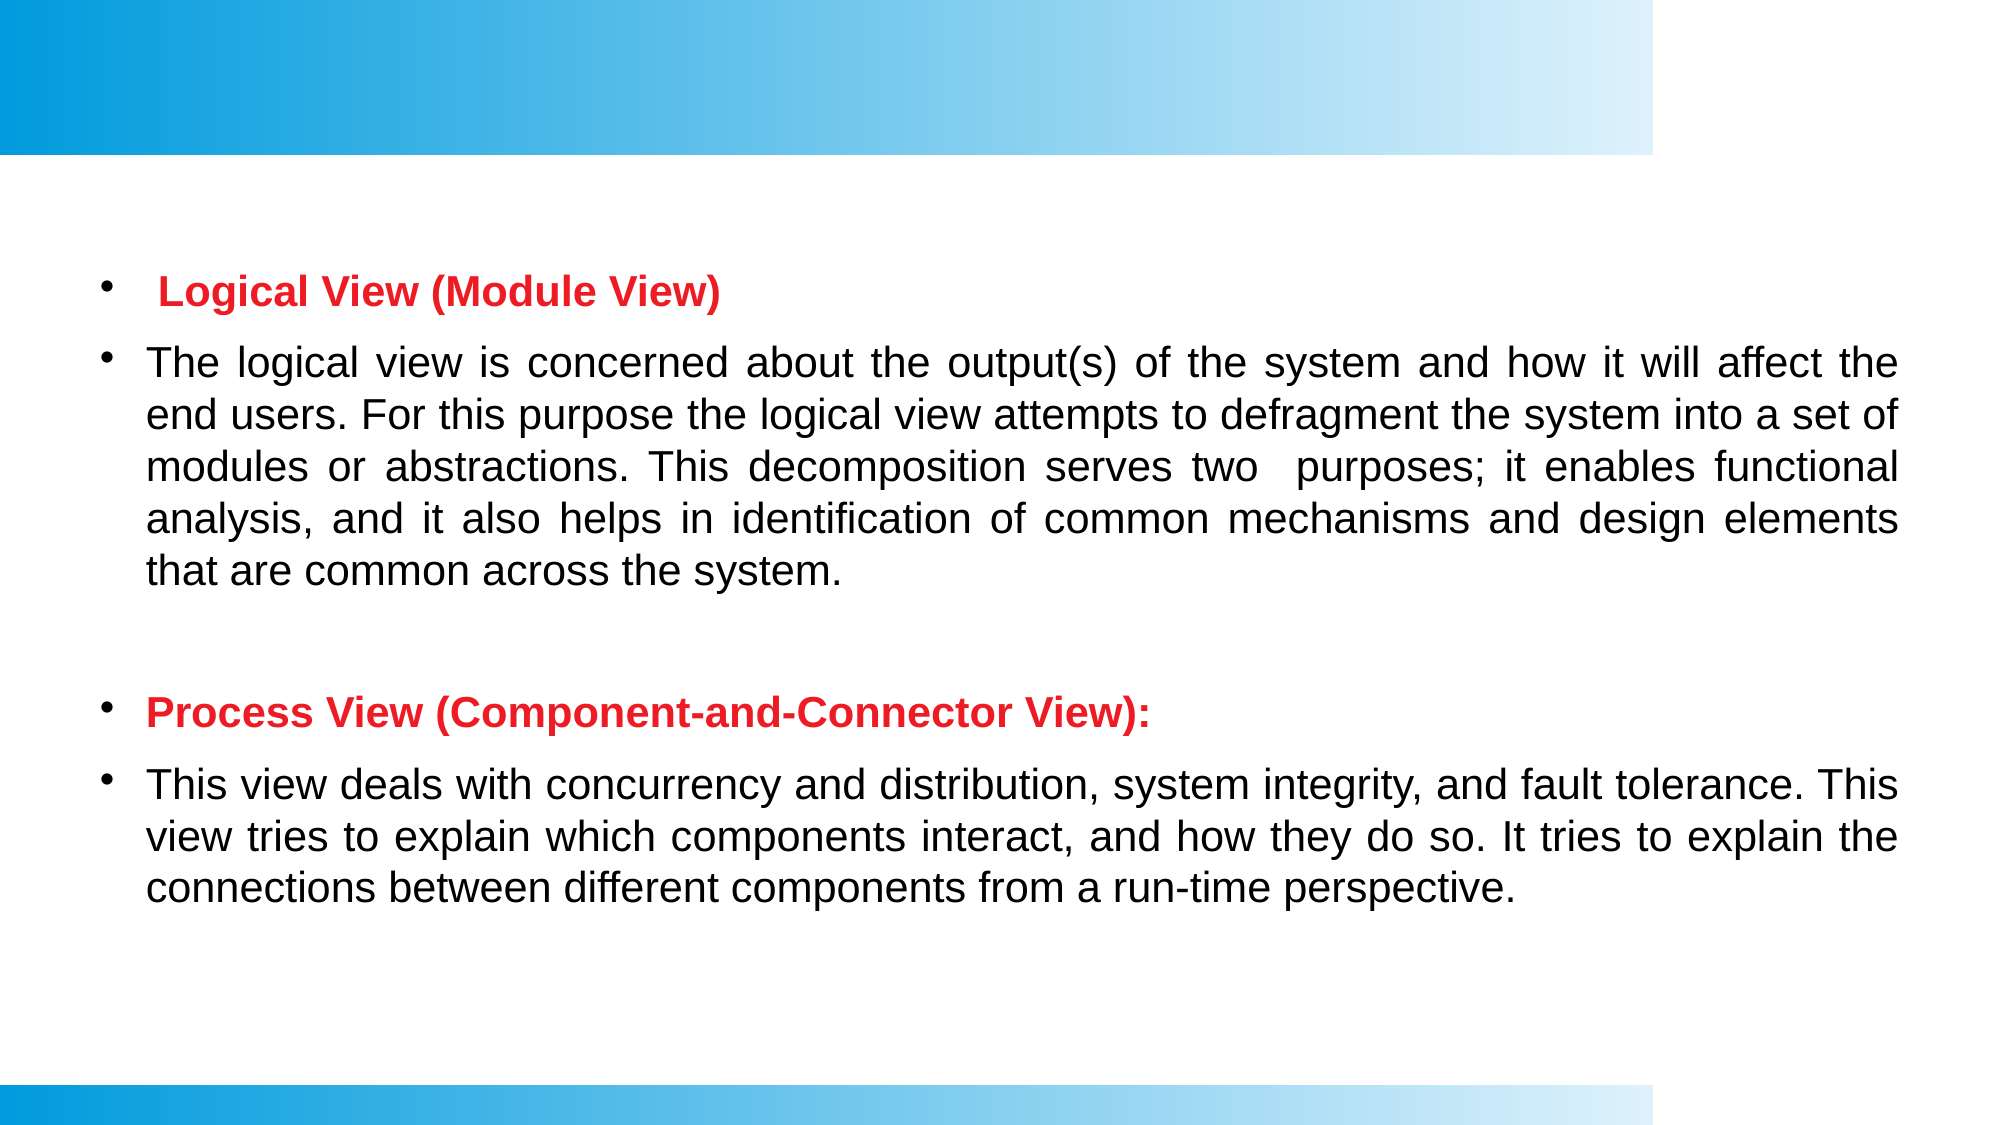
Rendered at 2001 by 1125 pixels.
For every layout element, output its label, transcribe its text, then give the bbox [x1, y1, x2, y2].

list Logical View (Module View) The logical view is concerned about the output(s) of the system and how it will affect the end users. For this purpose the logical view attempts to defragment the system into a set of modules or abstractions. This decomposition serves two purposes; it enables functional analysis, and it also helps in identification of common mechanisms and design elements that are common across the system. Process View (Component-and-Connector View): This view deals with concurrency and distribution, system integrity, and fault tolerance. This view tries to explain which components interact, and how they do so. It tries to explain the connections between different components from a run-time perspective. [99, 263, 1900, 916]
